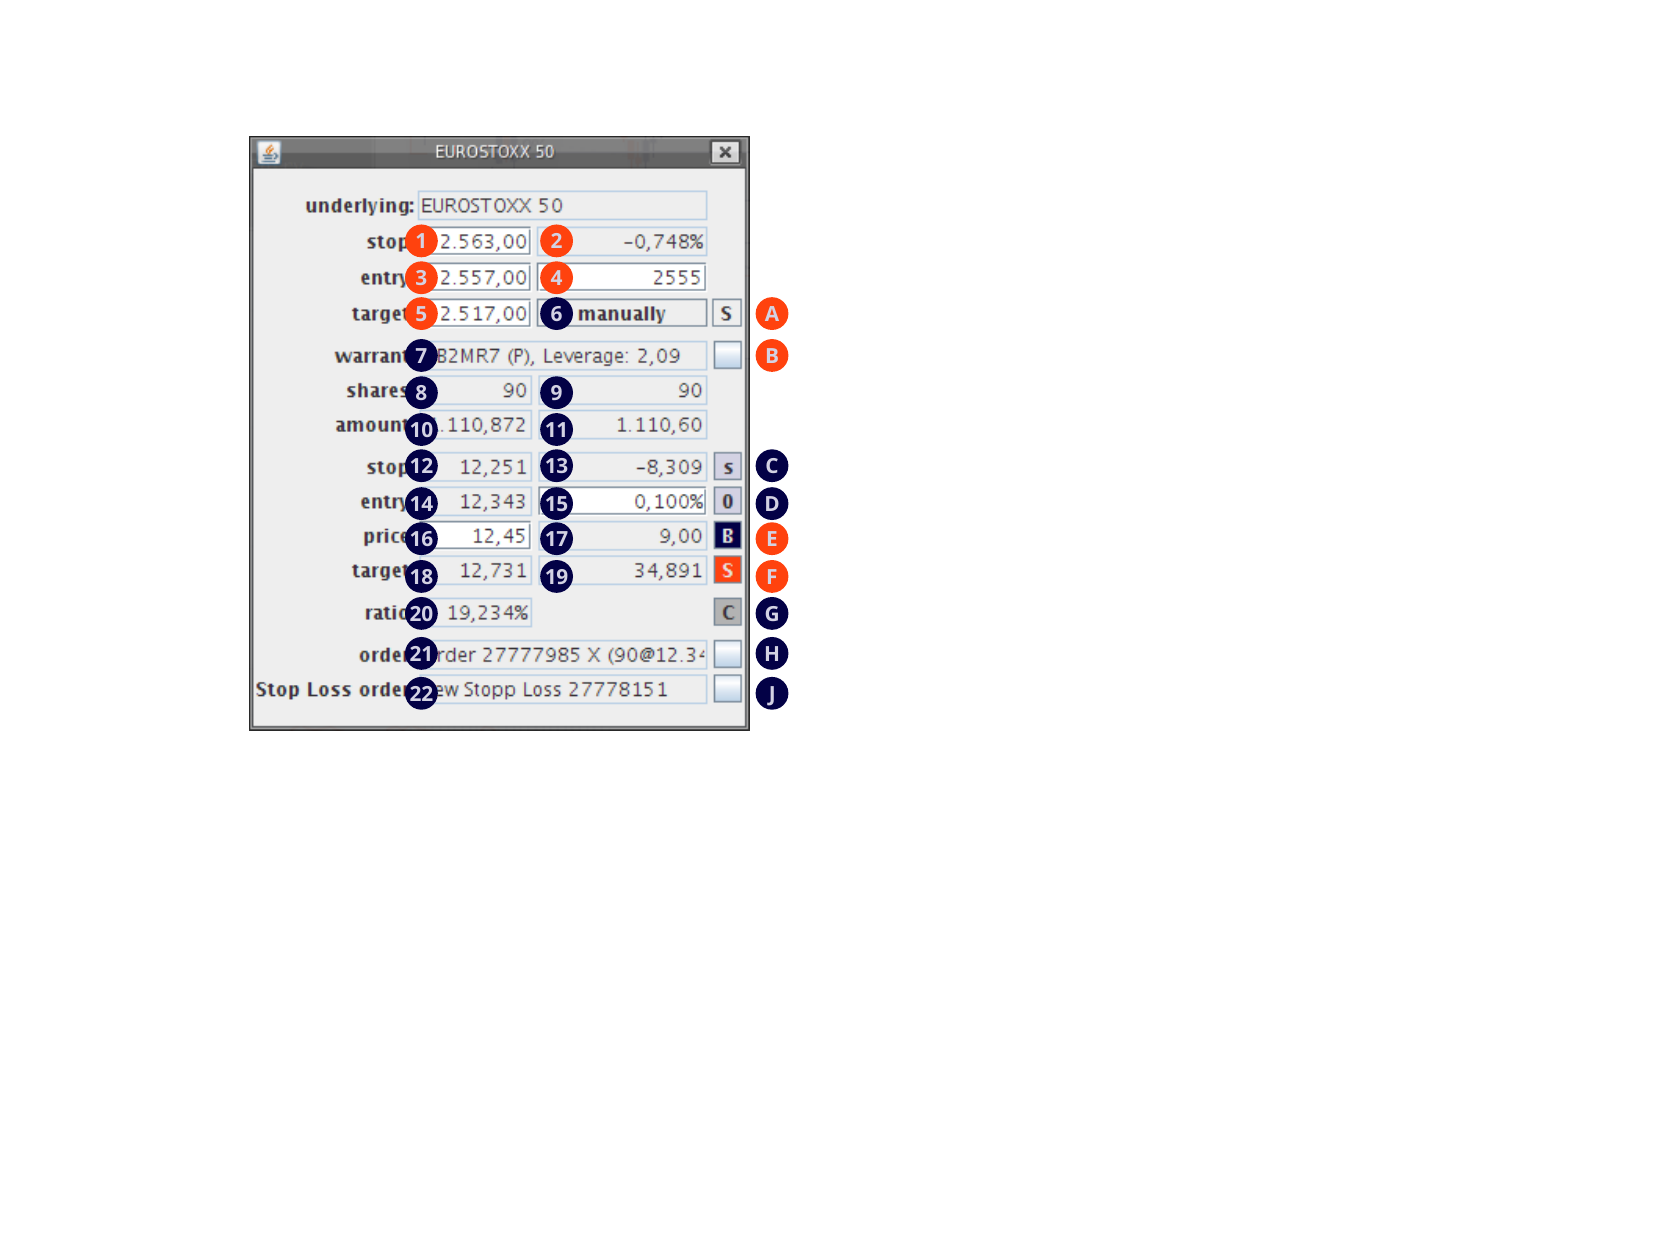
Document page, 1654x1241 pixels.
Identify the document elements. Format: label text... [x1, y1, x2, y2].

text_box B [755, 339, 789, 372]
text_box 16 [405, 522, 438, 556]
text_box G [755, 596, 789, 630]
text_box 15 [540, 487, 574, 521]
picture [249, 136, 750, 731]
text_box 1 [405, 224, 438, 258]
text_box 2 [540, 224, 574, 258]
text_box H [755, 636, 789, 670]
text_box 5 [405, 297, 438, 331]
text_box 21 [405, 636, 438, 670]
text_box 4 [540, 261, 574, 295]
text_box A [755, 297, 789, 331]
text_box 22 [405, 676, 438, 710]
text_box 17 [540, 522, 574, 556]
text_box 10 [405, 413, 438, 446]
text_box 6 [540, 297, 574, 331]
text_box E [755, 522, 789, 556]
text_box C [755, 449, 789, 483]
text_box 7 [405, 339, 438, 372]
text_box 12 [405, 449, 438, 483]
text_box 11 [540, 413, 574, 446]
text_box 9 [540, 376, 574, 410]
text_box 14 [405, 487, 438, 521]
text_box 3 [405, 261, 438, 295]
text_box 19 [540, 560, 574, 593]
text_box 20 [405, 596, 438, 630]
text_box F [755, 560, 789, 593]
text_box 13 [540, 449, 574, 483]
text_box D [755, 487, 789, 521]
text_box J [755, 676, 789, 710]
text_box 8 [405, 376, 438, 410]
text_box 18 [405, 560, 438, 593]
